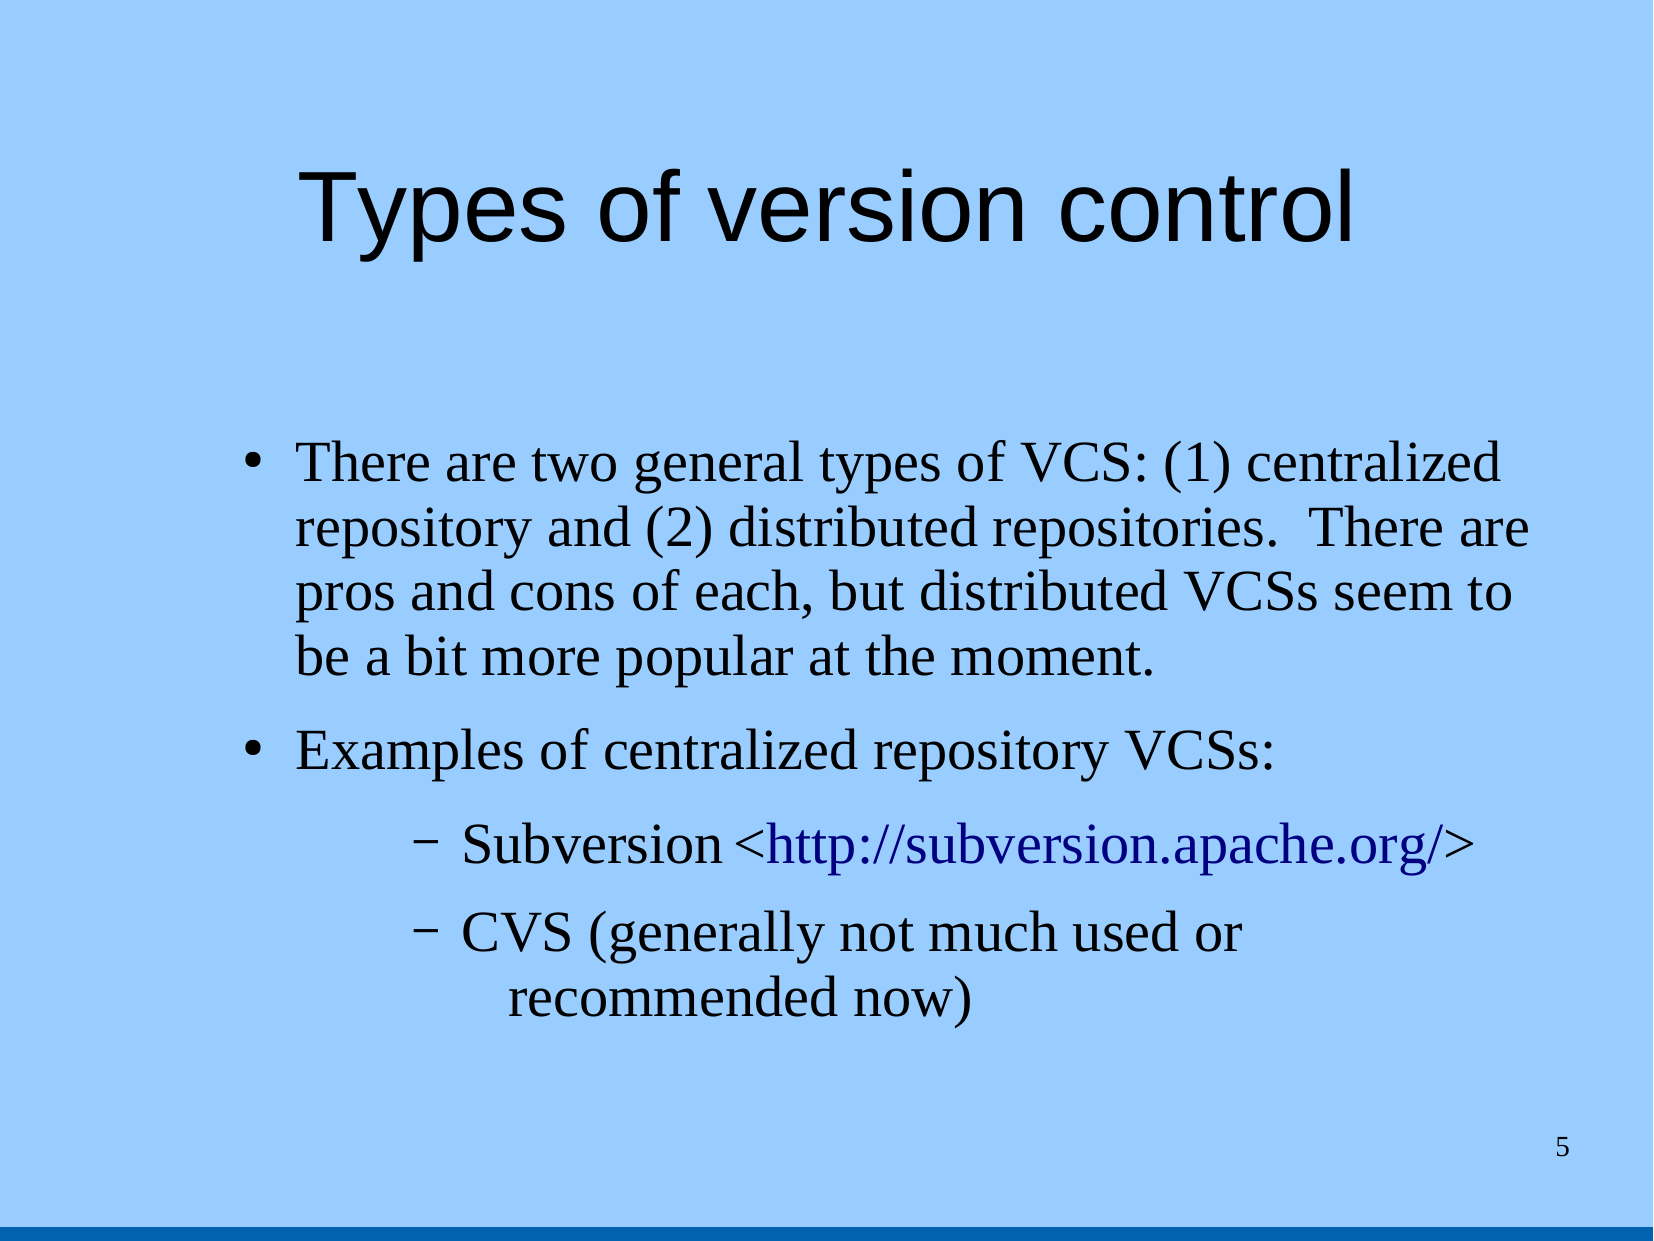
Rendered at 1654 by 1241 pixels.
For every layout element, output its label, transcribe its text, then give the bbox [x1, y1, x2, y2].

list There are two general types of VCS: (1) centralized repository and (2) distributed repositories. There are pros and cons of each, but distributed VCSs seem to be a bit more popular at the moment. Examples of centralized repository VCSs: Subversion <http://subversion.apache.org/> CVS (generally not much used or recommended now) [225, 429, 1538, 1077]
title Types of version control [121, 102, 1533, 311]
